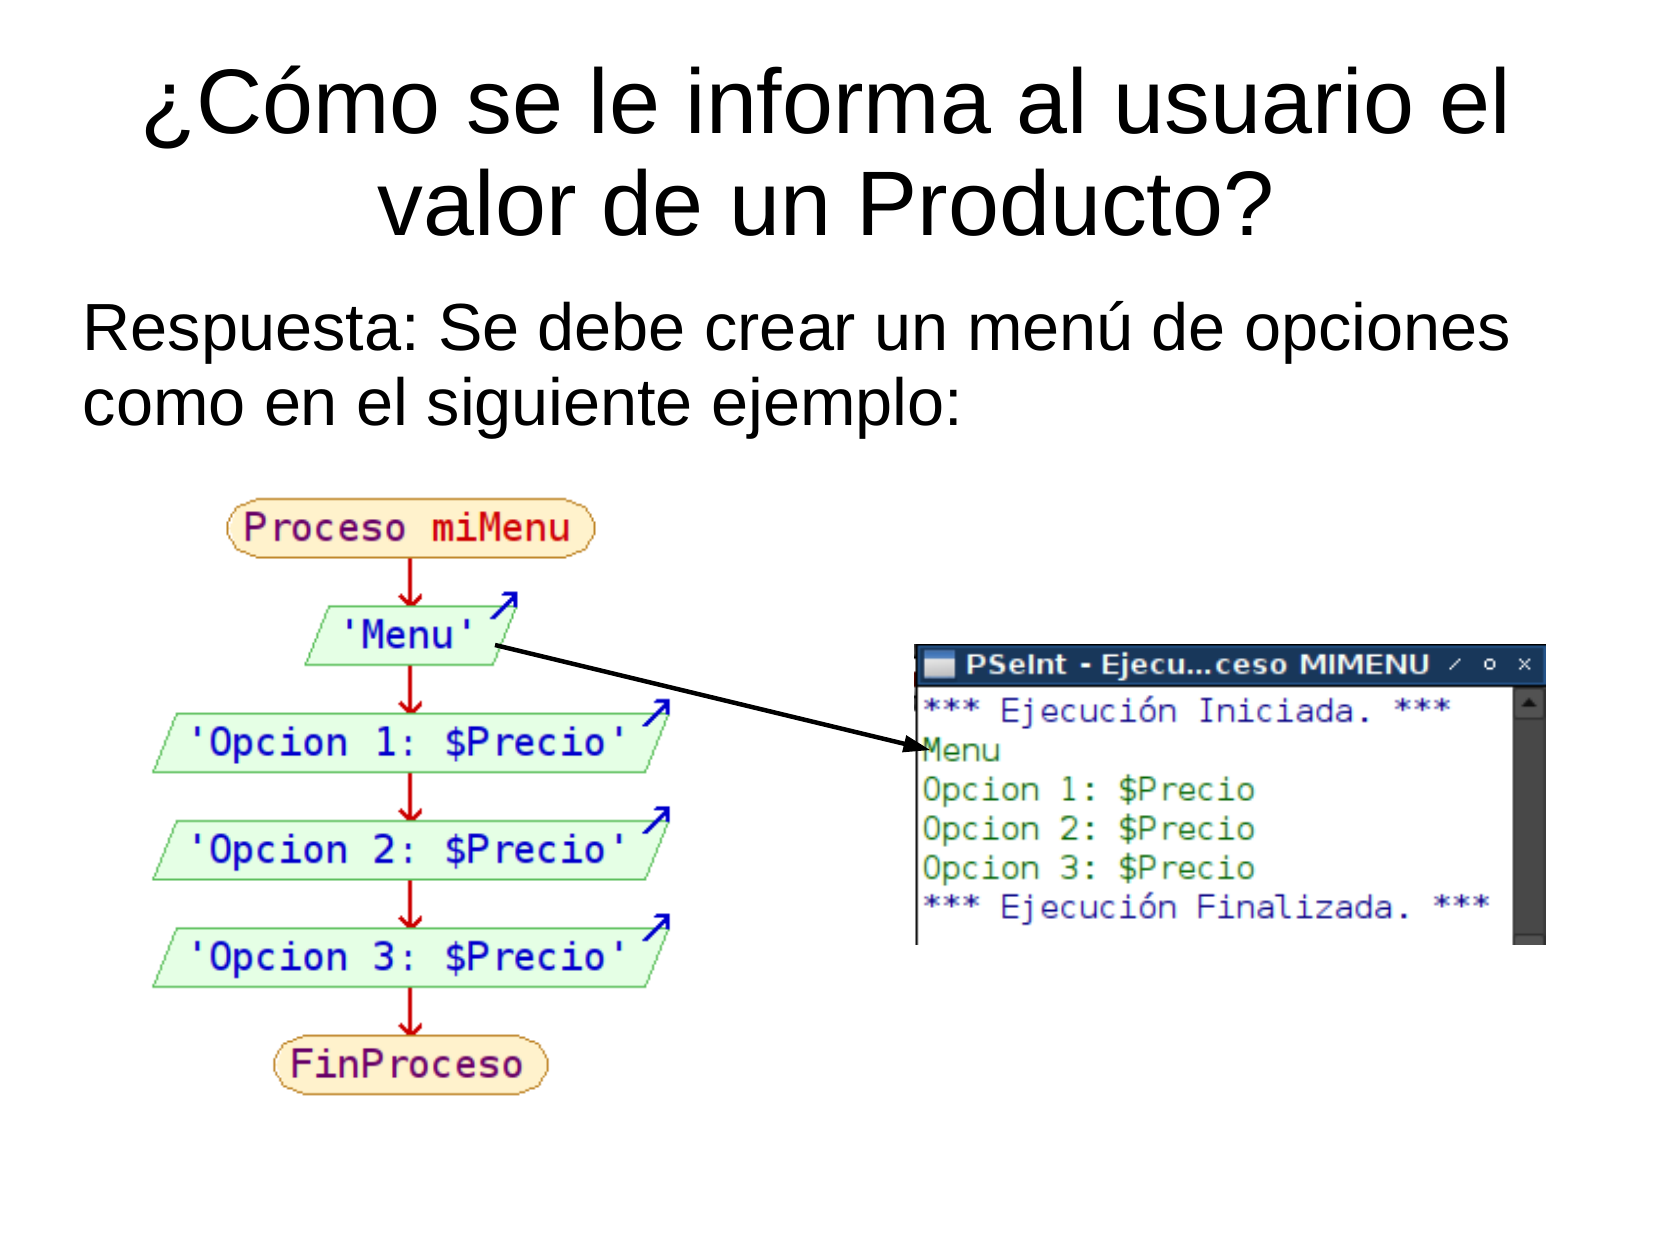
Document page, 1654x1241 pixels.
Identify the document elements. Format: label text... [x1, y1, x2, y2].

picture [914, 644, 1546, 946]
title ¿Cómo se le informa al usuario el valor de un Producto? [82, 49, 1571, 257]
list Respuesta: Se debe crear un menú de opciones como en el siguiente ejemplo: [82, 290, 1571, 1010]
picture [145, 479, 676, 1162]
